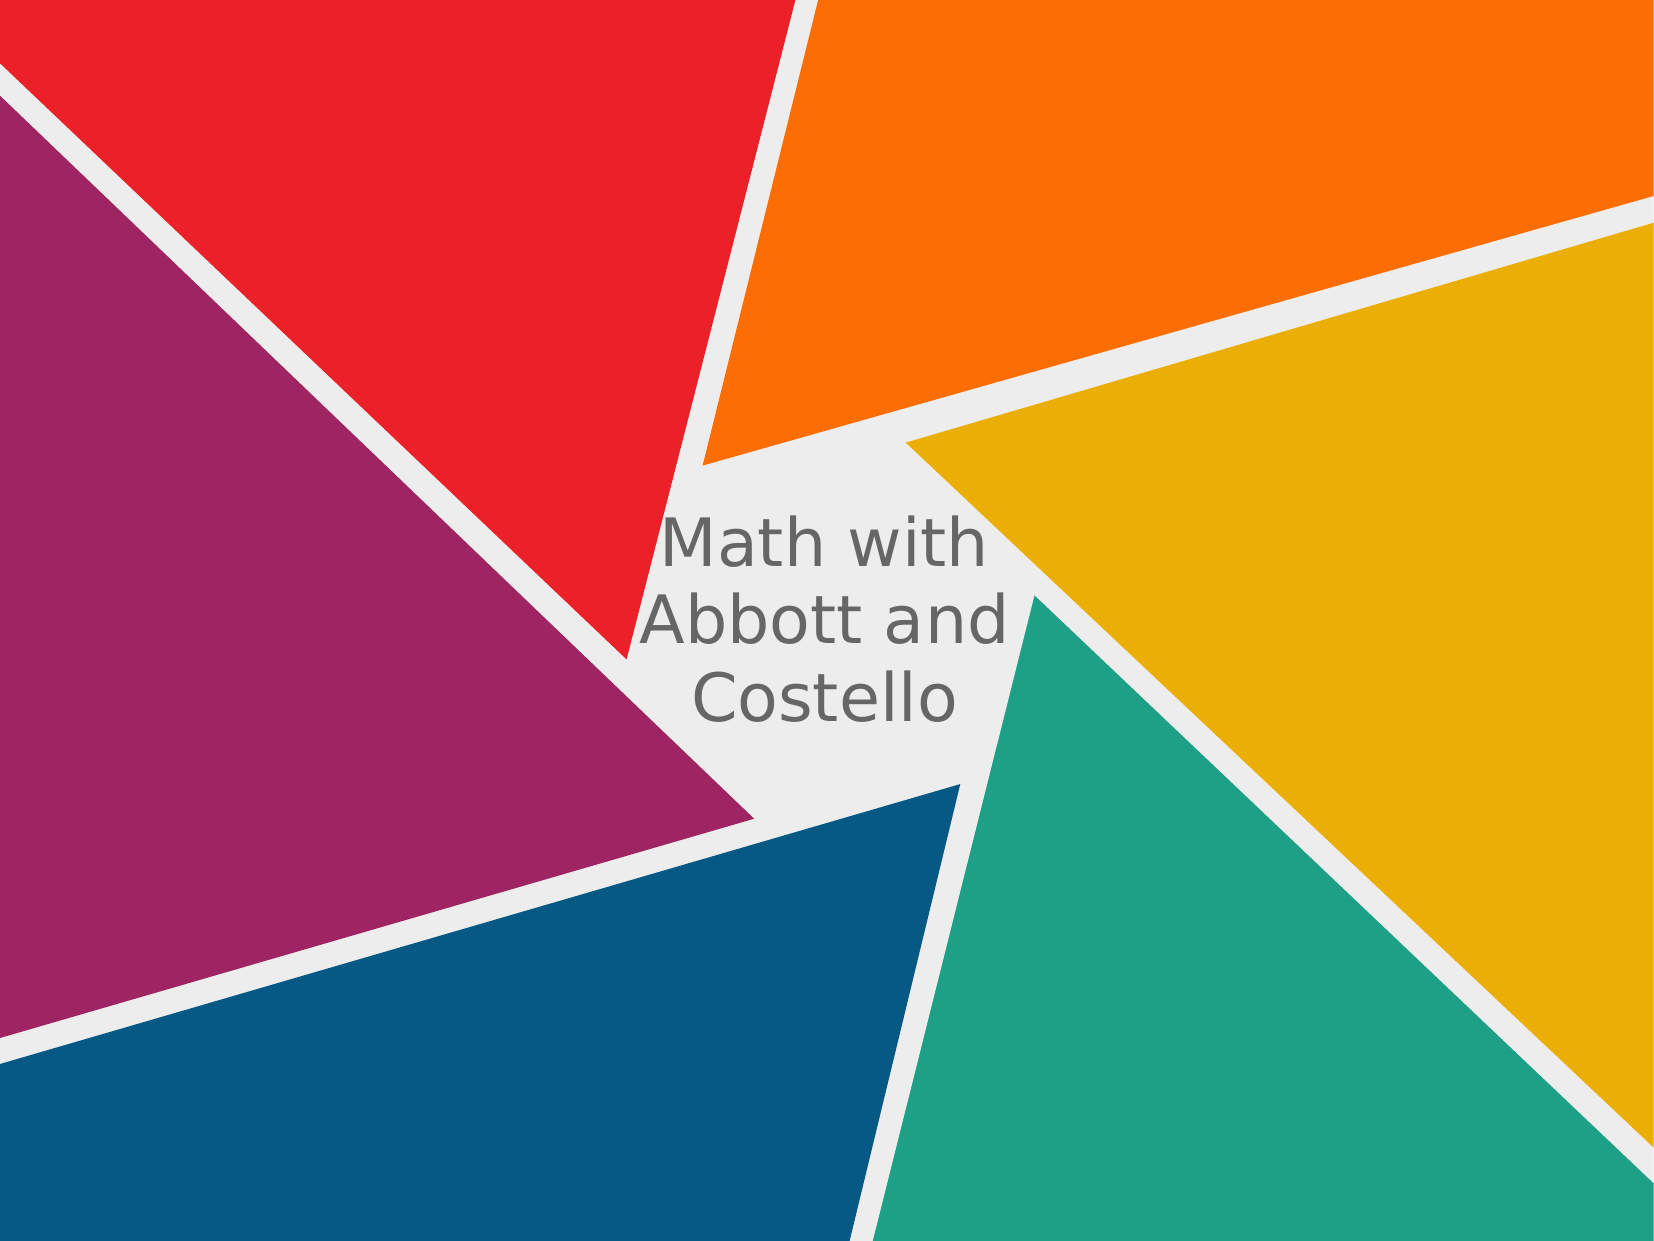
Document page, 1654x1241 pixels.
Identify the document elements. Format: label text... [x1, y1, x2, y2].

subtitle Math with Abbott and Costello [614, 418, 1035, 824]
